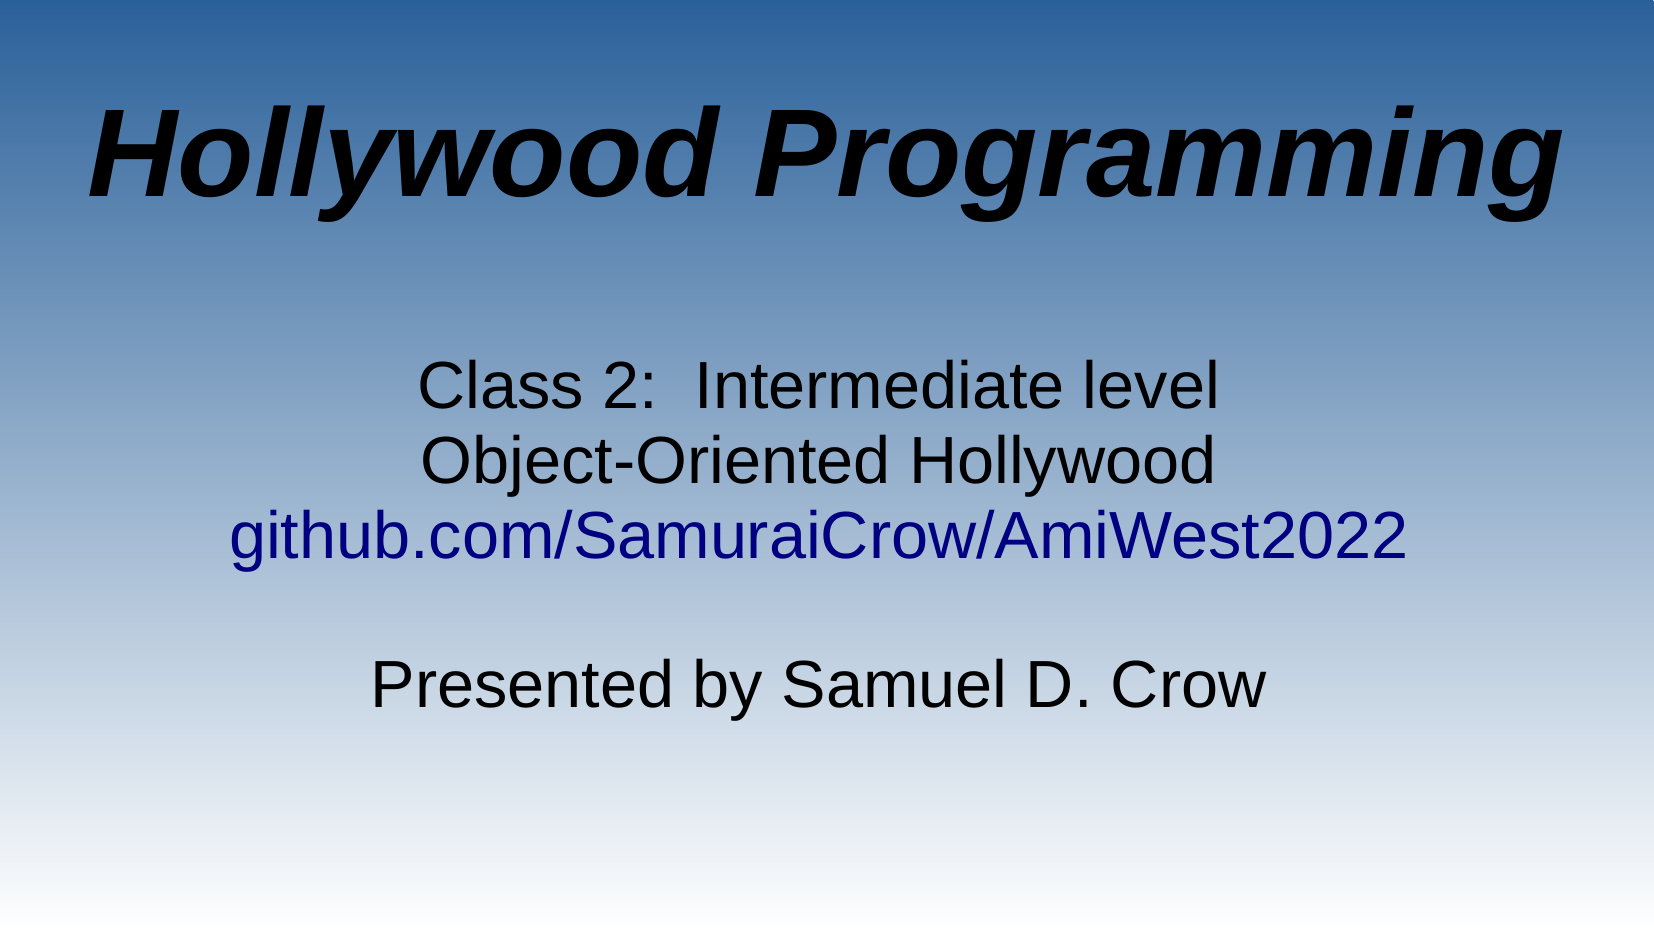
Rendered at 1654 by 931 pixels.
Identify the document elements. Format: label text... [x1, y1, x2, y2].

subtitle Class 2: Intermediate level Object-Oriented Hollywood github.com/SamuraiCrow/AmiWest2022 Presented by Samuel D. Crow [75, 224, 1564, 846]
title Hollywood Programming [82, 49, 1571, 257]
